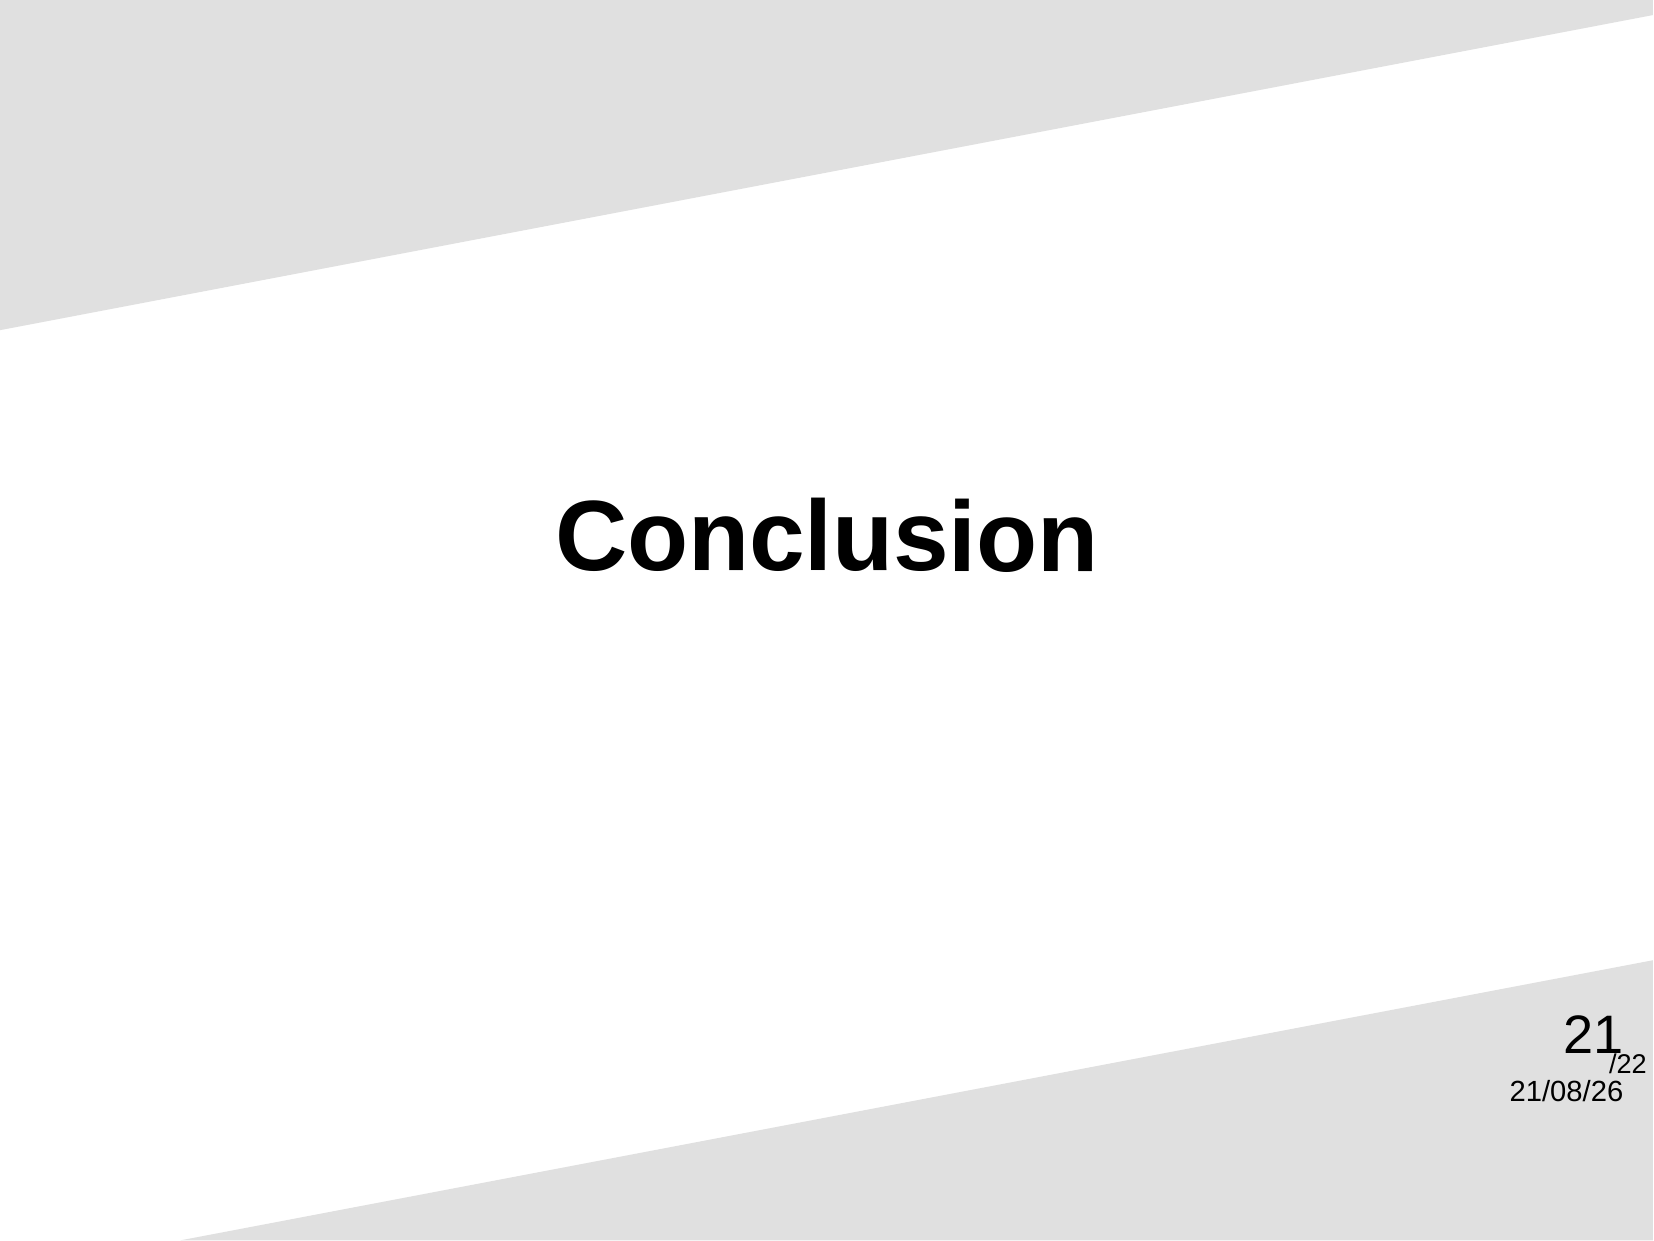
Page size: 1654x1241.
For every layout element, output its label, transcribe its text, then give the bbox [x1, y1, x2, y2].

text_box /22 [1594, 1041, 1653, 1087]
title Conclusion [0, 430, 1653, 643]
